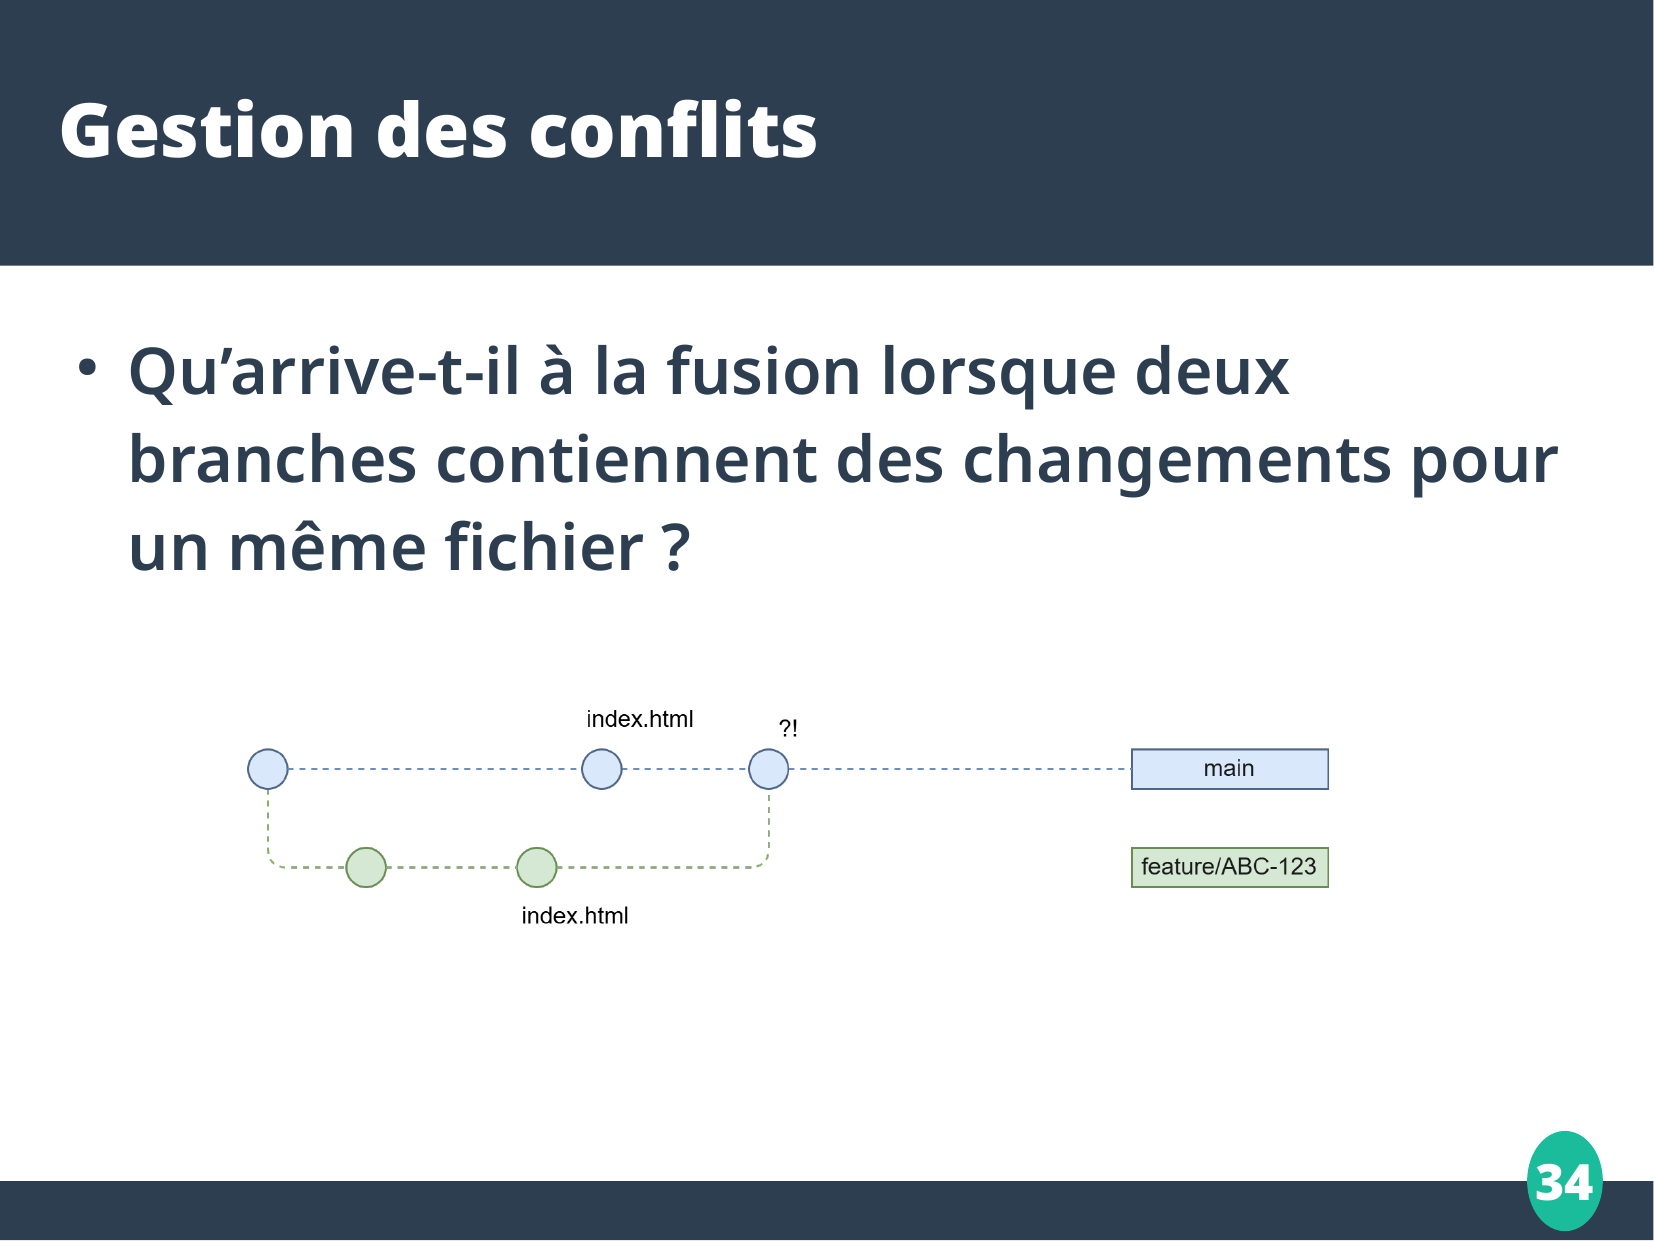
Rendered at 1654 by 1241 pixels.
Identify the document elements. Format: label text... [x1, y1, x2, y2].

title Gestion des conflits [59, 49, 1595, 207]
picture [247, 689, 1329, 945]
list Qu’arrive-t-il à la fusion lorsque deux branches contiennent des changements pour un même fichier ? [59, 324, 1595, 591]
